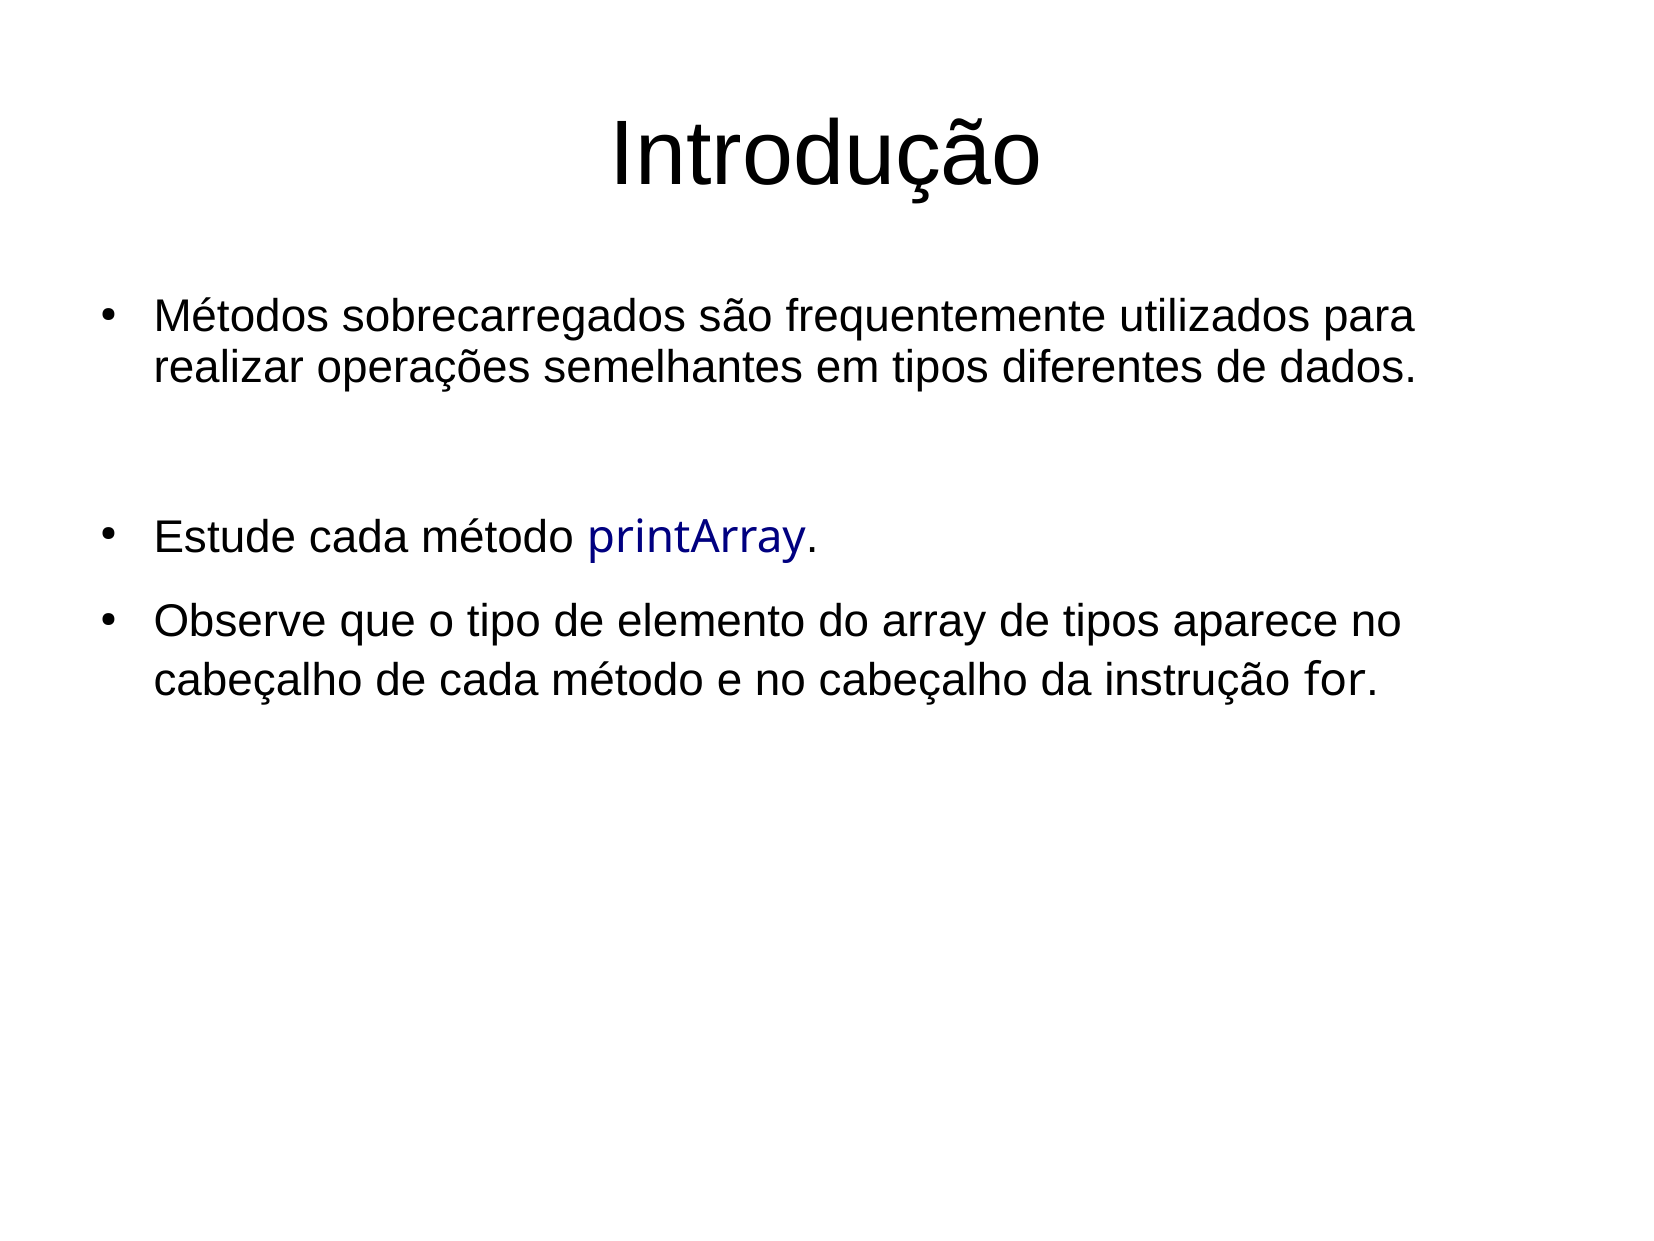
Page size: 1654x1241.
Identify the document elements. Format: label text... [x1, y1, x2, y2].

list Métodos sobrecarregados são frequentemente utilizados para realizar operações semelhantes em tipos diferentes de dados. Estude cada método printArray. Observe que o tipo de elemento do array de tipos aparece no cabeçalho de cada método e no cabeçalho da instrução for. [82, 290, 1571, 1109]
title Introdução [82, 49, 1571, 257]
